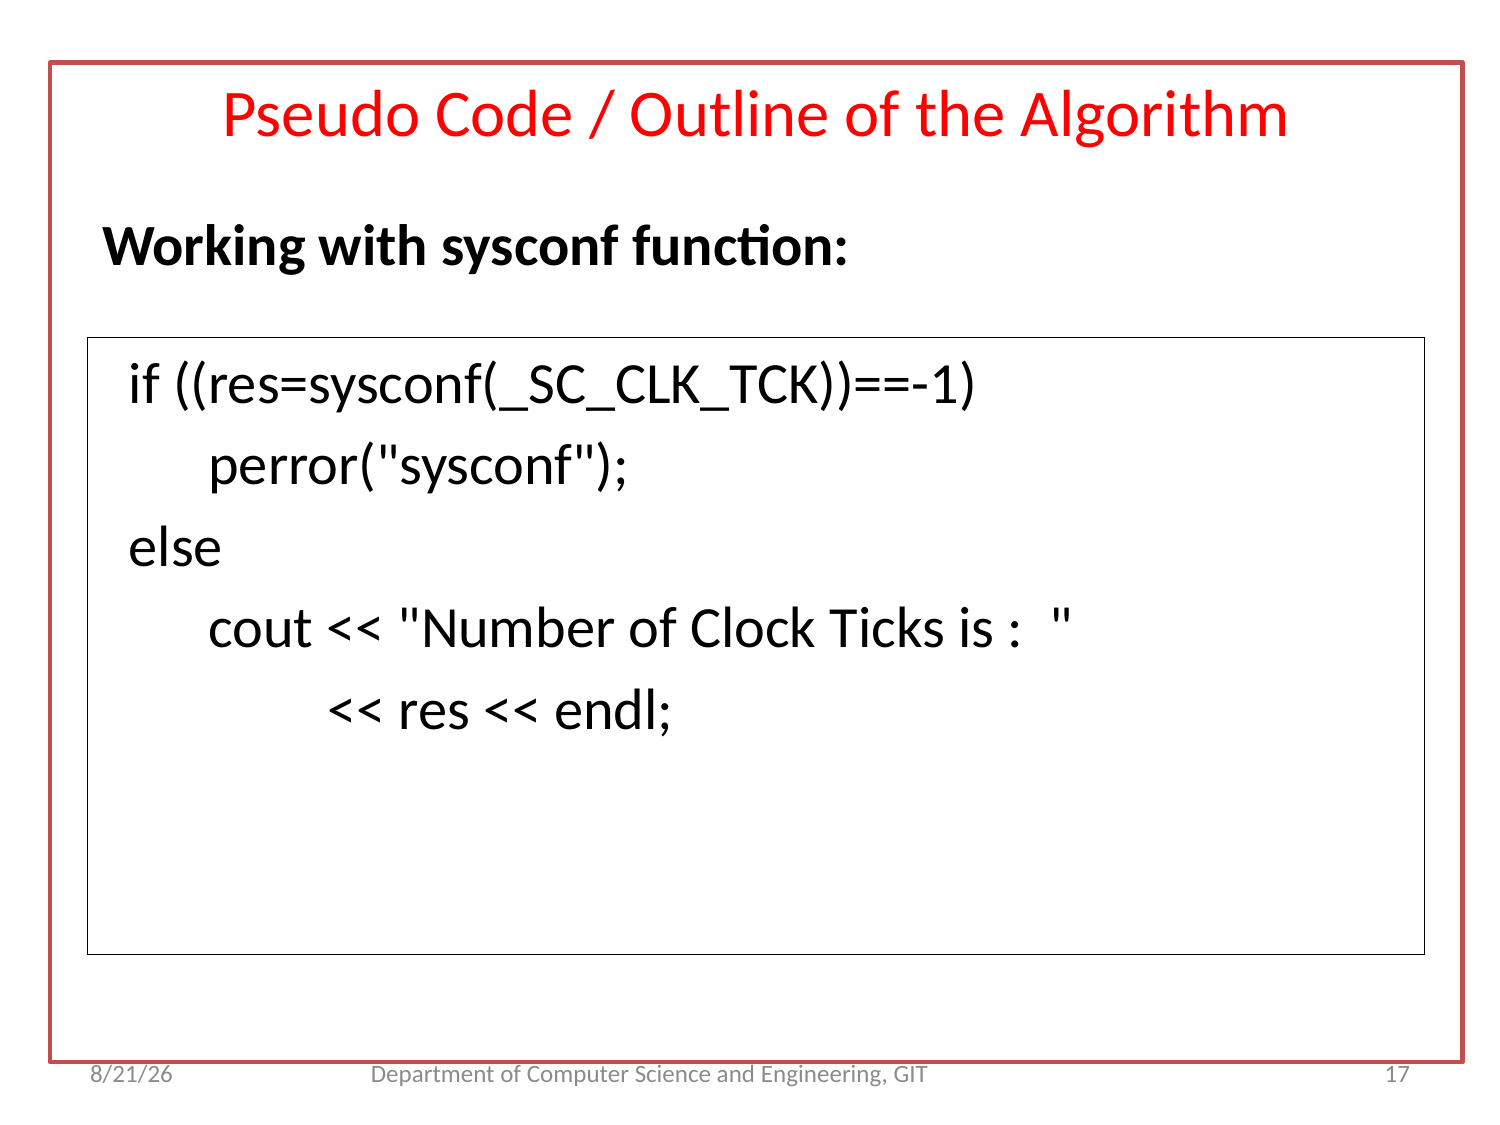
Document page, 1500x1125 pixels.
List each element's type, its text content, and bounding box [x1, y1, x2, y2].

footer Department of Computer Science and Engineering, GIT [425, 1042, 988, 1103]
text_box Working with sysconf function: [87, 200, 988, 285]
slide_number 9/19/18 [75, 1042, 425, 1103]
slide_number <number> [1074, 1042, 1425, 1103]
text_box if ((res=sysconf(_SC_CLK_TCK))==-1) perror("sysconf"); else cout << "Number of Clock Ticks is : " << res << endl; [87, 337, 1425, 955]
subtitle Pseudo Code / Outline of the Algorithm [50, 62, 1463, 1063]
